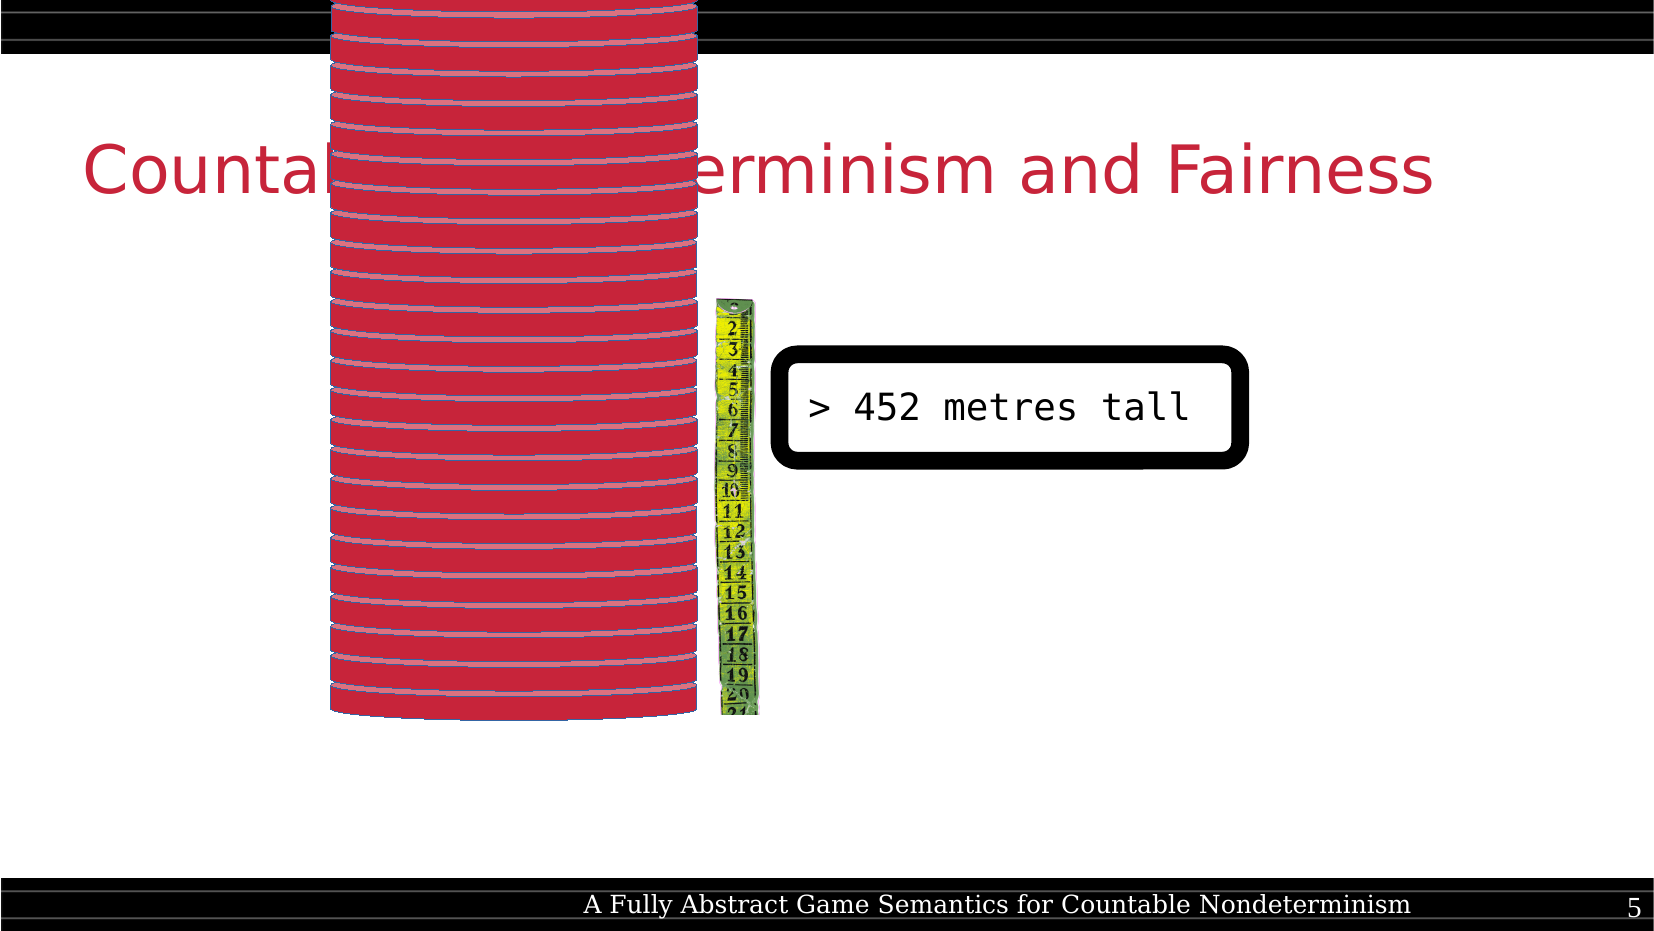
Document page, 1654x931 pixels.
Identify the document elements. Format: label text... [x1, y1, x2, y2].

text_box [330, 450, 698, 485]
text_box [330, 302, 698, 337]
text_box [330, 361, 697, 396]
picture [708, 289, 765, 715]
text_box [330, 331, 698, 367]
title Countable Nondeterminism and Fairness [82, 92, 334, 249]
text_box [330, 125, 698, 160]
text_box [330, 568, 698, 603]
picture [1, 0, 334, 54]
text_box [330, 686, 697, 721]
text_box [330, 213, 698, 249]
text_box [330, 95, 698, 131]
text_box [330, 273, 697, 308]
text_box [330, 391, 697, 426]
text_box [330, 509, 697, 544]
text_box [330, 479, 698, 515]
text_box [330, 184, 698, 219]
picture [1, 878, 1654, 931]
text_box [330, 0, 698, 12]
text_box [330, 36, 698, 72]
text_box [330, 597, 698, 633]
text_box [330, 538, 697, 573]
text_box [330, 243, 697, 278]
text_box [330, 656, 697, 692]
text_box [330, 154, 698, 190]
picture [694, 0, 1654, 54]
title Countable Nondeterminism and Fairness [694, 92, 1571, 249]
text_box [330, 420, 698, 456]
text_box [331, 7, 698, 42]
text_box [330, 66, 698, 101]
text_box [330, 627, 697, 662]
text_box > 452 metres tall [779, 354, 1241, 461]
